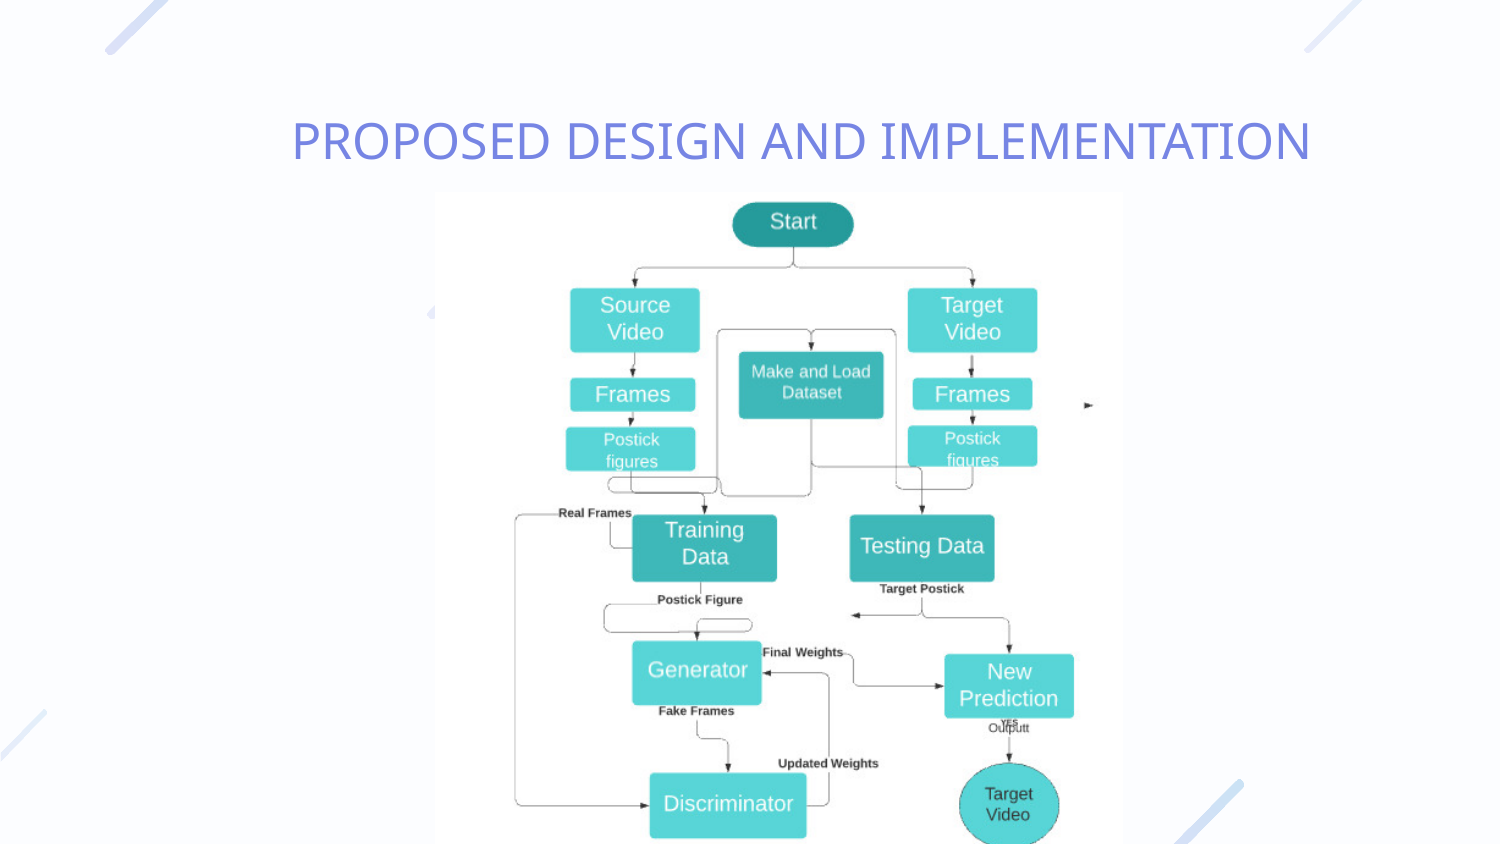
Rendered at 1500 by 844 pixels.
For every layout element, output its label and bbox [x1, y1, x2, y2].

picture [435, 192, 1123, 844]
